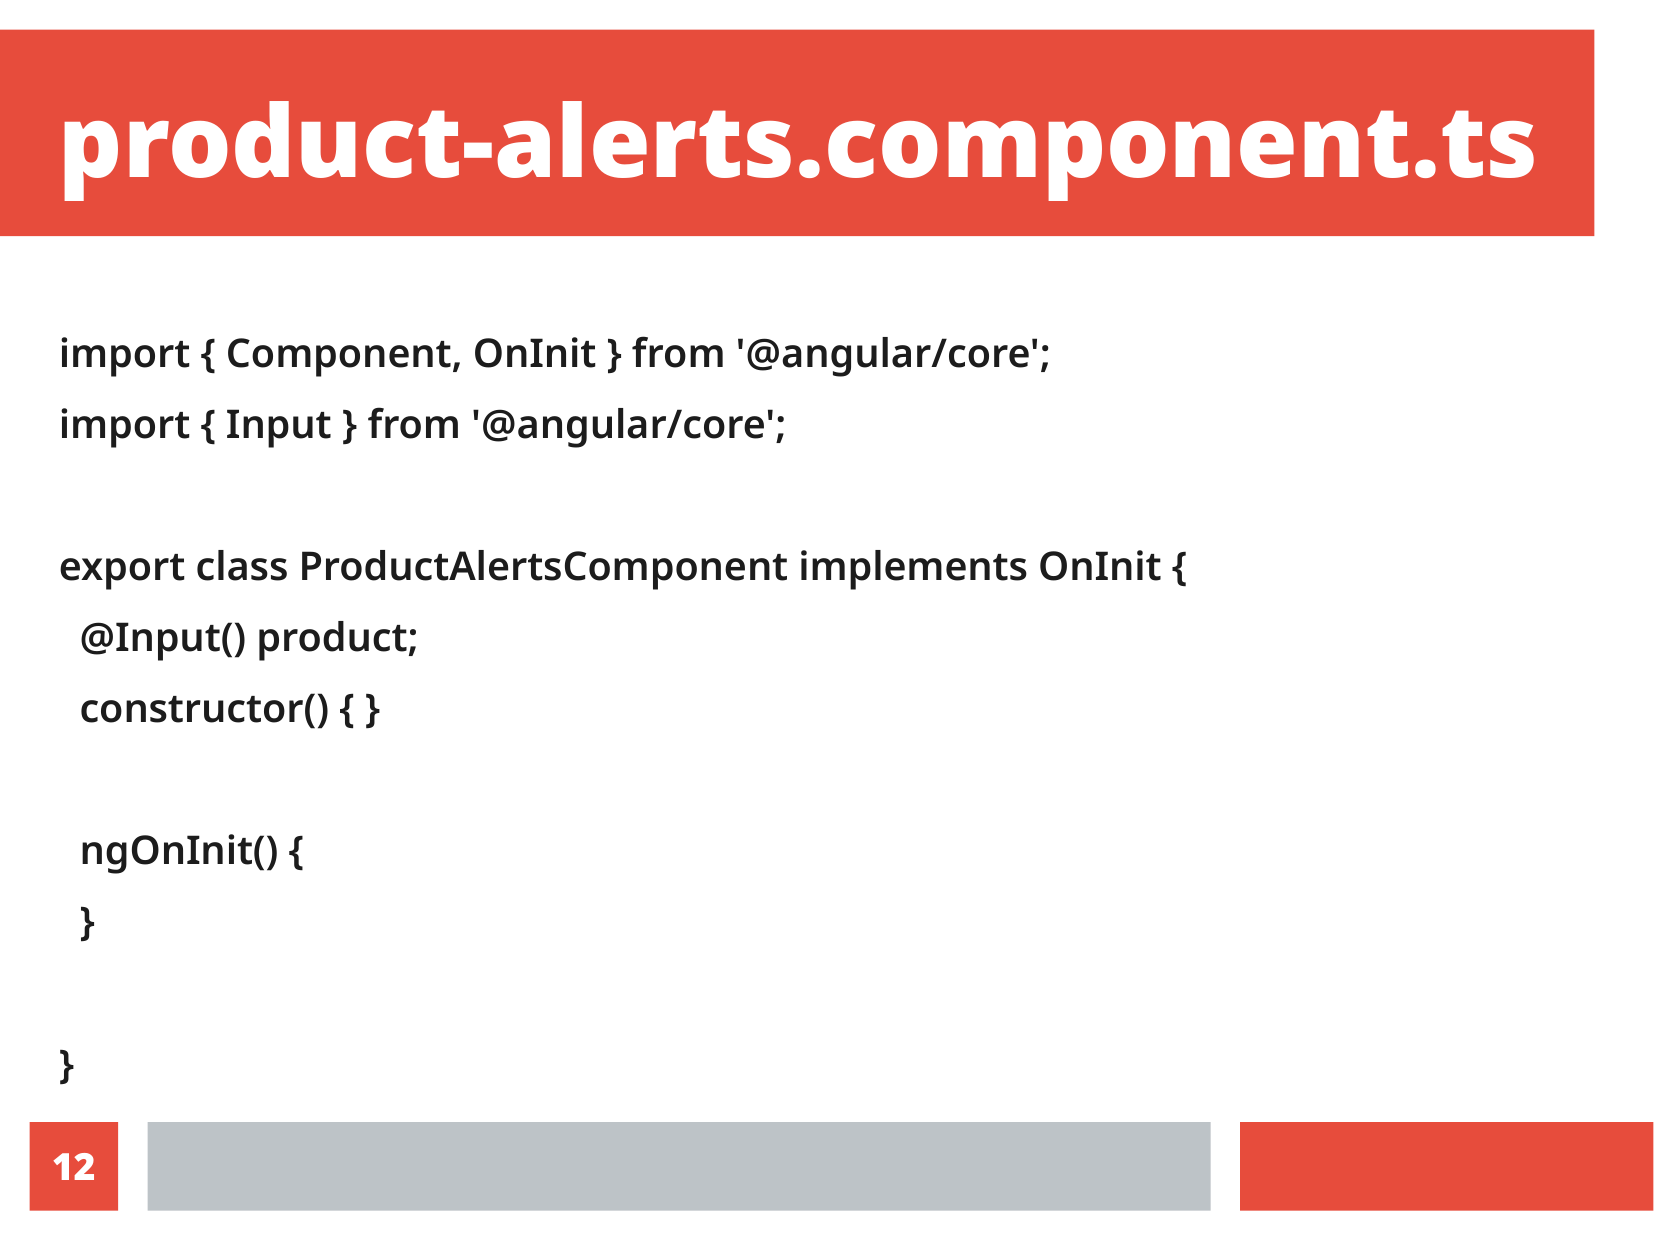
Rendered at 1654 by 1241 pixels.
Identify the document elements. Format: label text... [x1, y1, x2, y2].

list import { Component, OnInit } from '@angular/core'; import { Input } from '@angular/core'; export class ProductAlertsComponent implements OnInit { @Input() product; constructor() { } ngOnInit() { } } [59, 324, 1565, 1093]
title product-alerts.component.ts [59, 59, 1595, 207]
